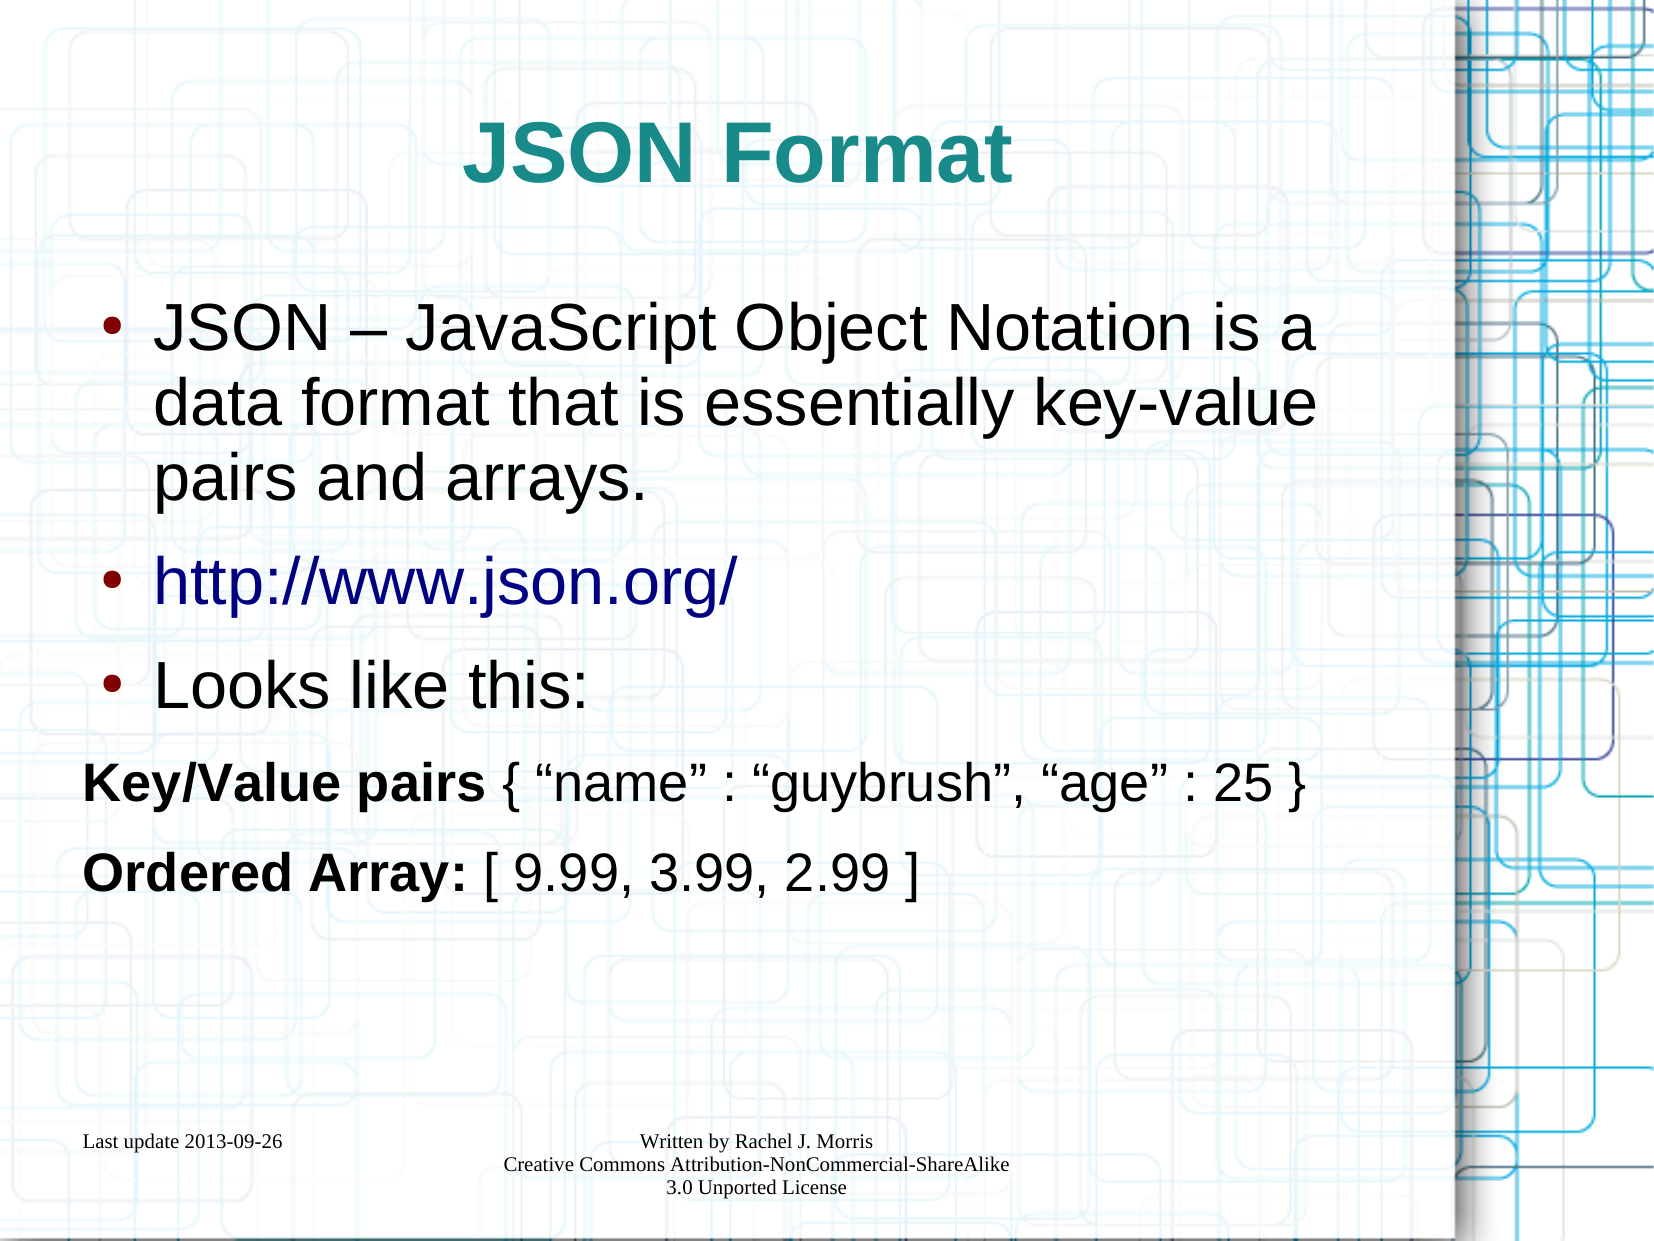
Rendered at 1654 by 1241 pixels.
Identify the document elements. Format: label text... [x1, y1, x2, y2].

picture [0, 0, 1654, 1241]
title JSON Format [59, 49, 1418, 257]
list JSON – JavaScript Object Notation is a data format that is essentially key-value pairs and arrays. http://www.json.org/ Looks like this: Key/Value pairs { “name” : “guybrush”, “age” : 25 } Ordered Array: [ 9.99, 3.99, 2.99 ] [82, 290, 1418, 1010]
